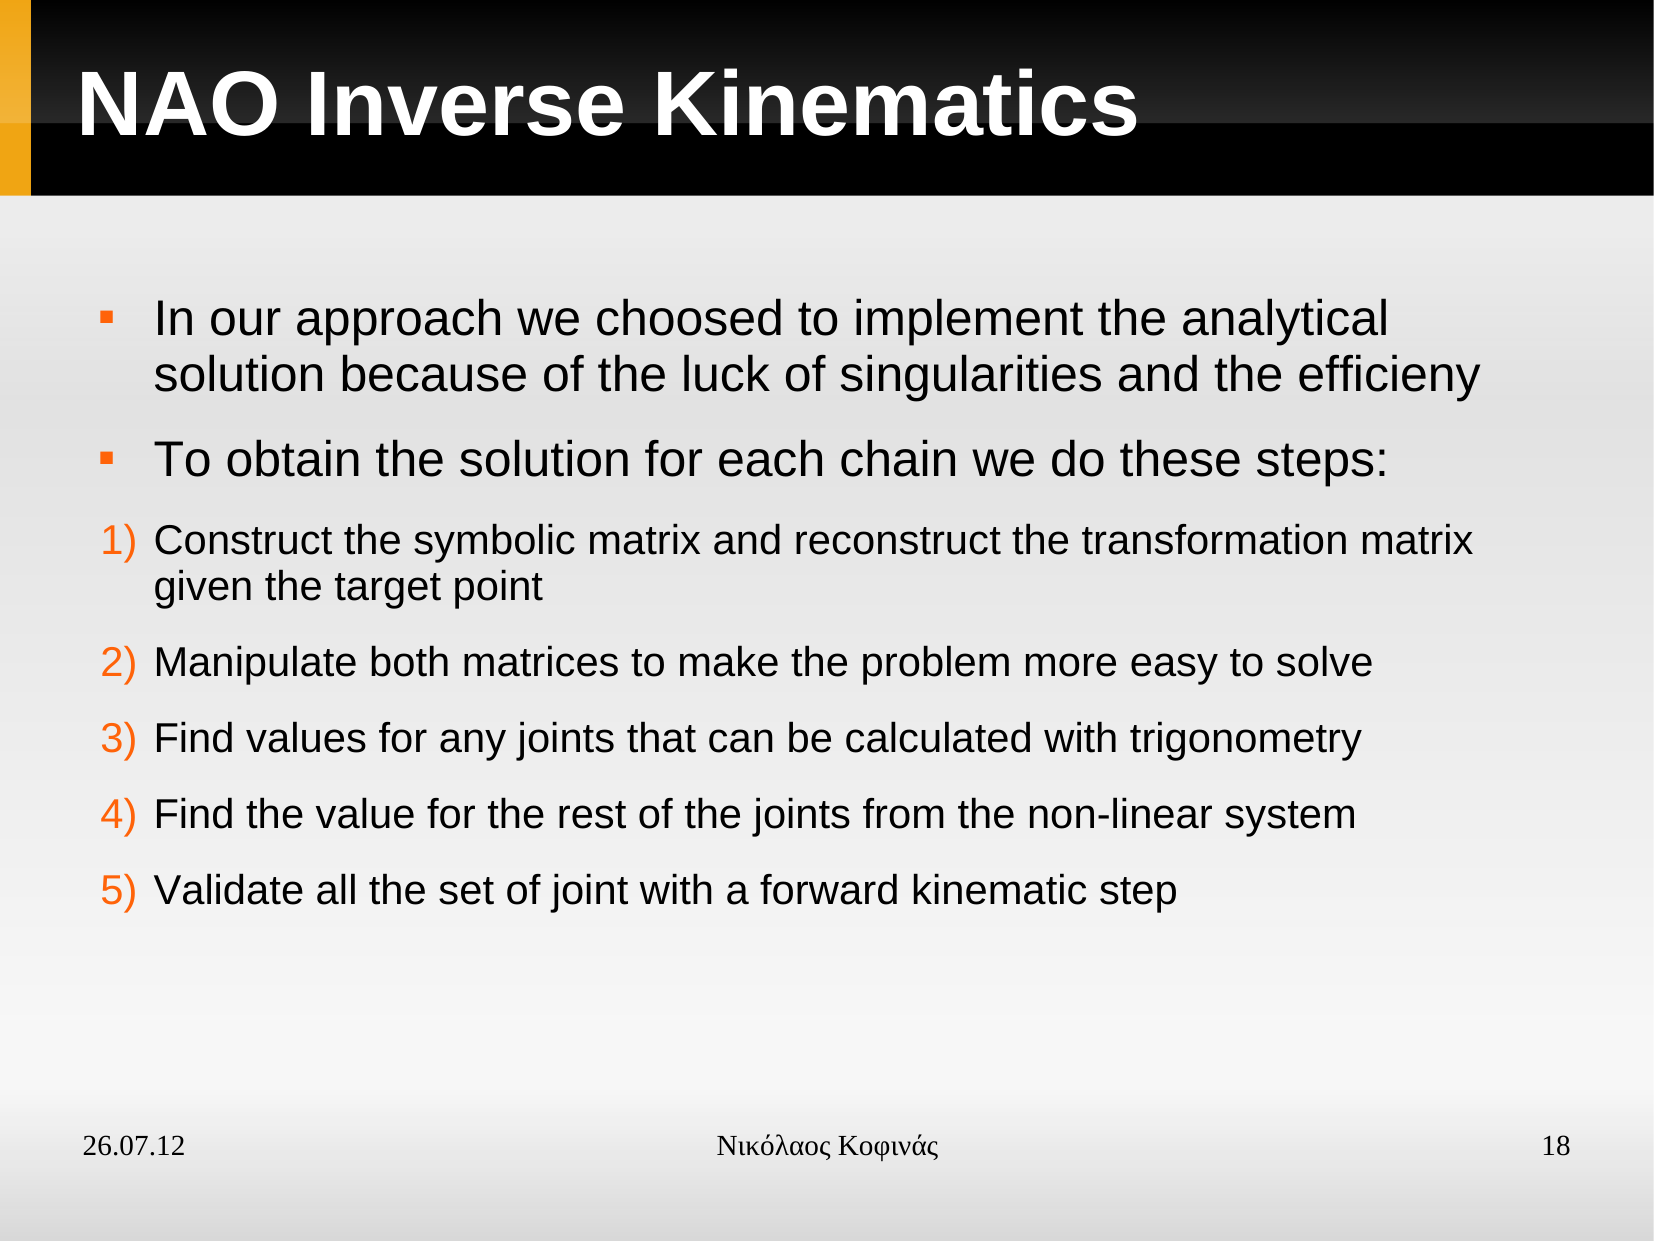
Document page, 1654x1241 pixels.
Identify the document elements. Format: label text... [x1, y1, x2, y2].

list In our approach we choosed to implement the analytical solution because of the luck of singularities and the efficieny To obtain the solution for each chain we do these steps: Construct the symbolic matrix and reconstruct the transformation matrix given the target point Manipulate both matrices to make the problem more easy to solve Find values for any joints that can be calculated with trigonometry Find the value for the rest of the joints from the non-linear system Validate all the set of joint with a forward kinematic step [82, 290, 1571, 1109]
picture [0, 0, 1654, 1241]
title NAO Inverse Kinematics [76, 0, 1565, 208]
